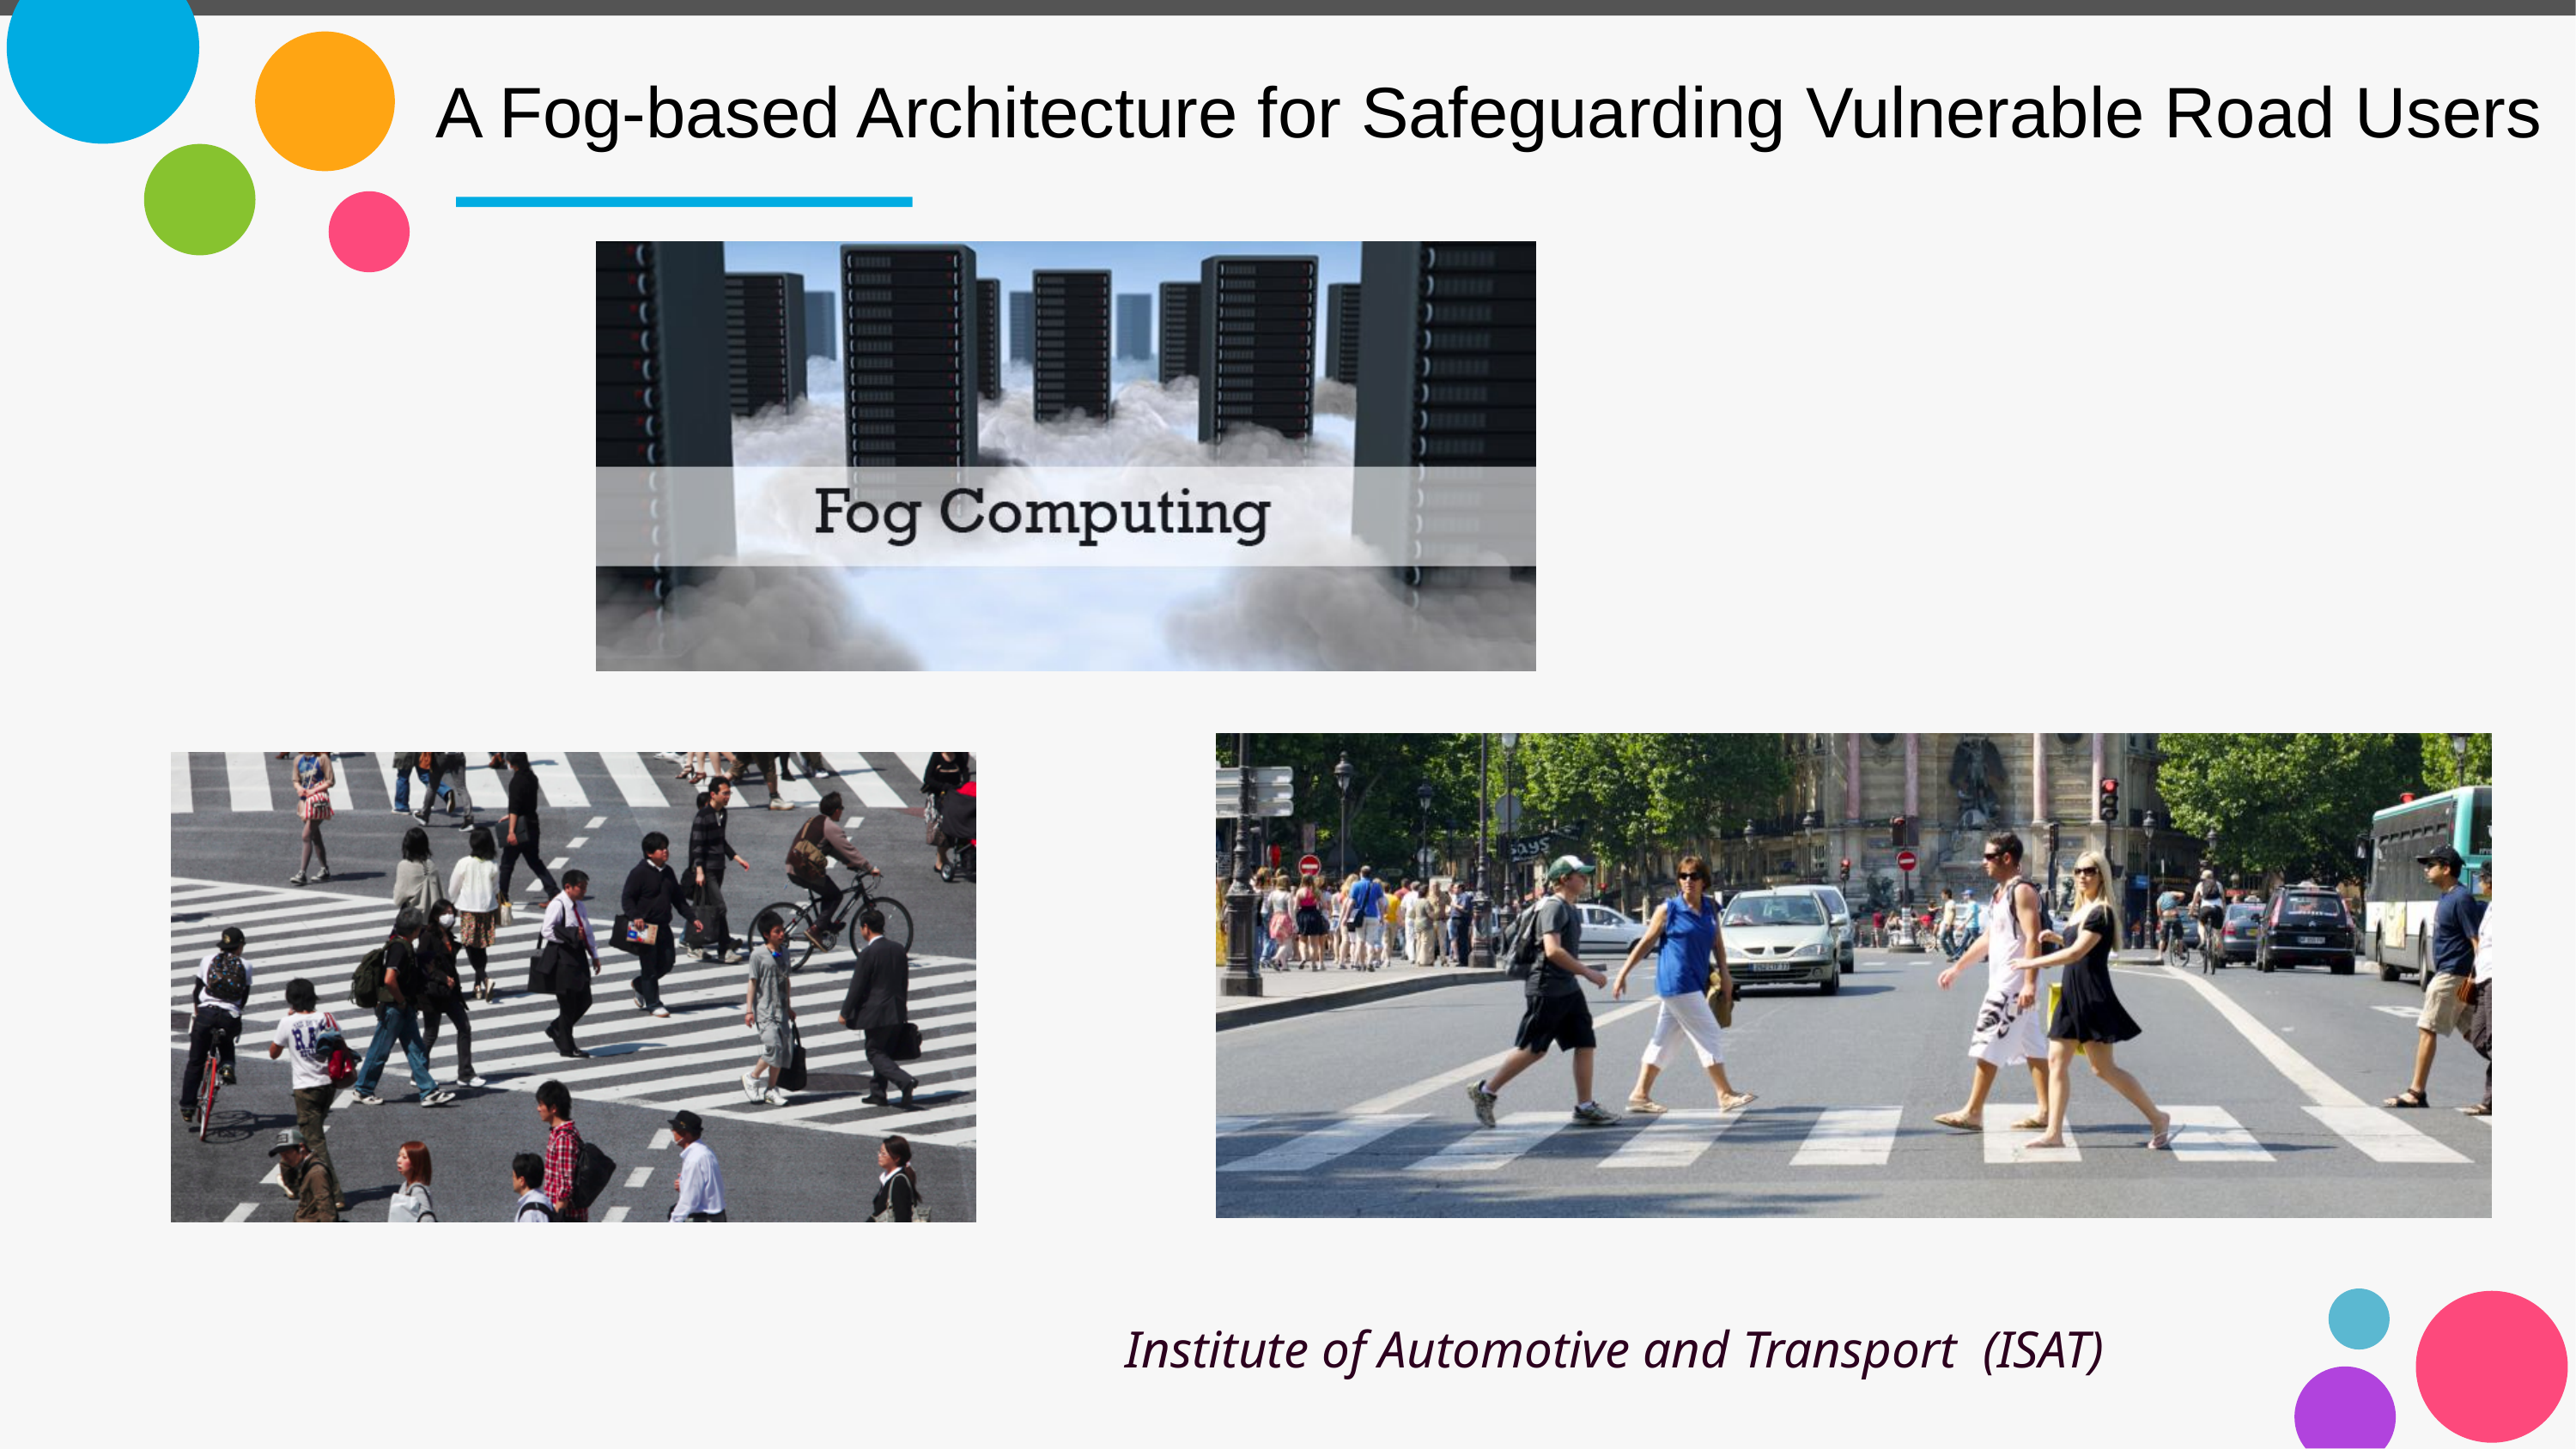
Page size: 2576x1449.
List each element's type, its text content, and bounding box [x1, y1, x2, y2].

picture [1216, 733, 2492, 1218]
picture [596, 241, 1536, 671]
text_box A Fog-based Architecture for Safeguarding Vulnerable Road Users [412, 24, 2576, 194]
text_box Institute of Automotive and Transport (ISAT) [1103, 1306, 2284, 1403]
picture [171, 752, 976, 1222]
